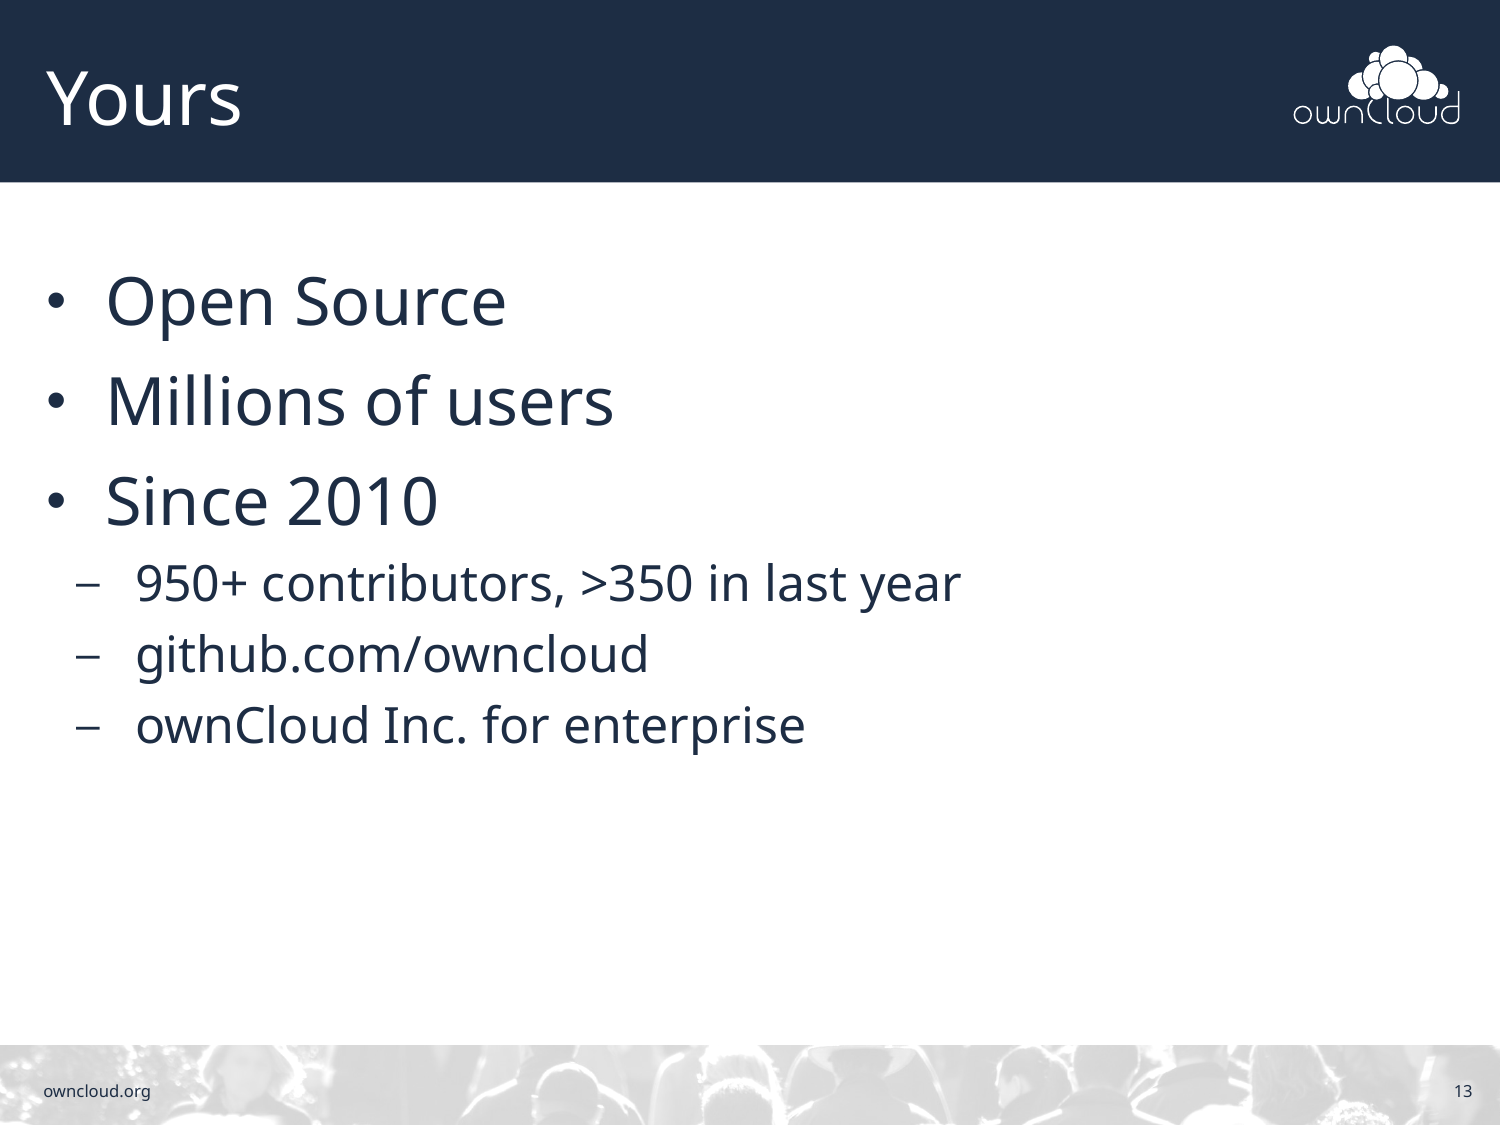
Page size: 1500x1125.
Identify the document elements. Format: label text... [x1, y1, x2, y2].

picture [0, 1045, 1500, 1125]
list Open Source Millions of users Since 2010 950+ contributors, >350 in last year github.com/owncloud ownCloud Inc. for enterprise [46, 254, 1465, 1026]
title Yours [46, 5, 1258, 187]
